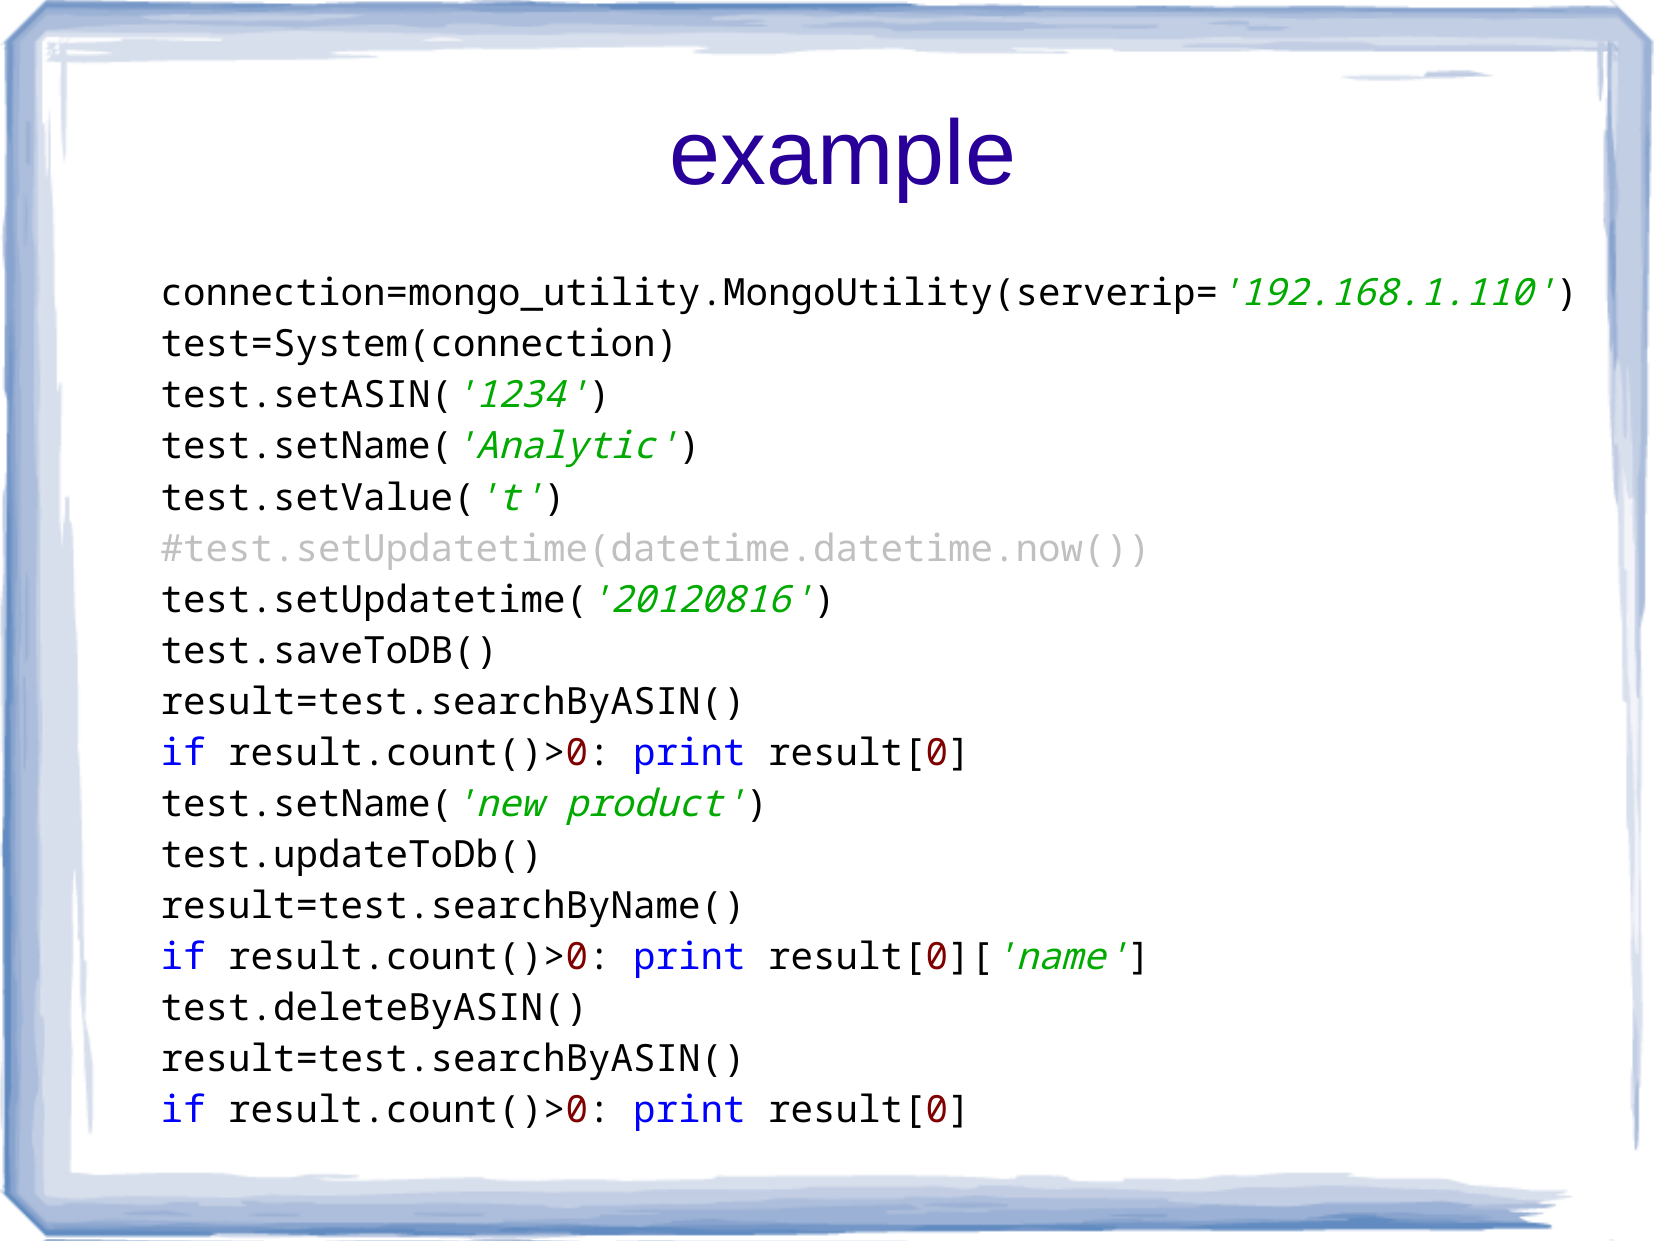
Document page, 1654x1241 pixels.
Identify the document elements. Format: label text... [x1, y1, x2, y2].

title example [82, 49, 1571, 257]
picture [0, 0, 1654, 1241]
text_box connection=mongo_utility.MongoUtility(serverip='192.168.1.110') test=System(connection) test.setASIN('1234') test.setName('Analytic') test.setValue('t') #test.setUpdatetime(datetime.datetime.now()) test.setUpdatetime('20120816') test.saveToDB() result=test.searchByASIN() if result.count()>0: print result[0] test.setName('new product') test.updateToDb() result=test.searchByName() if result.count()>0: print result[0]['name'] test.deleteByASIN() result=test.searchByASIN() if result.count()>0: print result[0] [55, 258, 1618, 1014]
